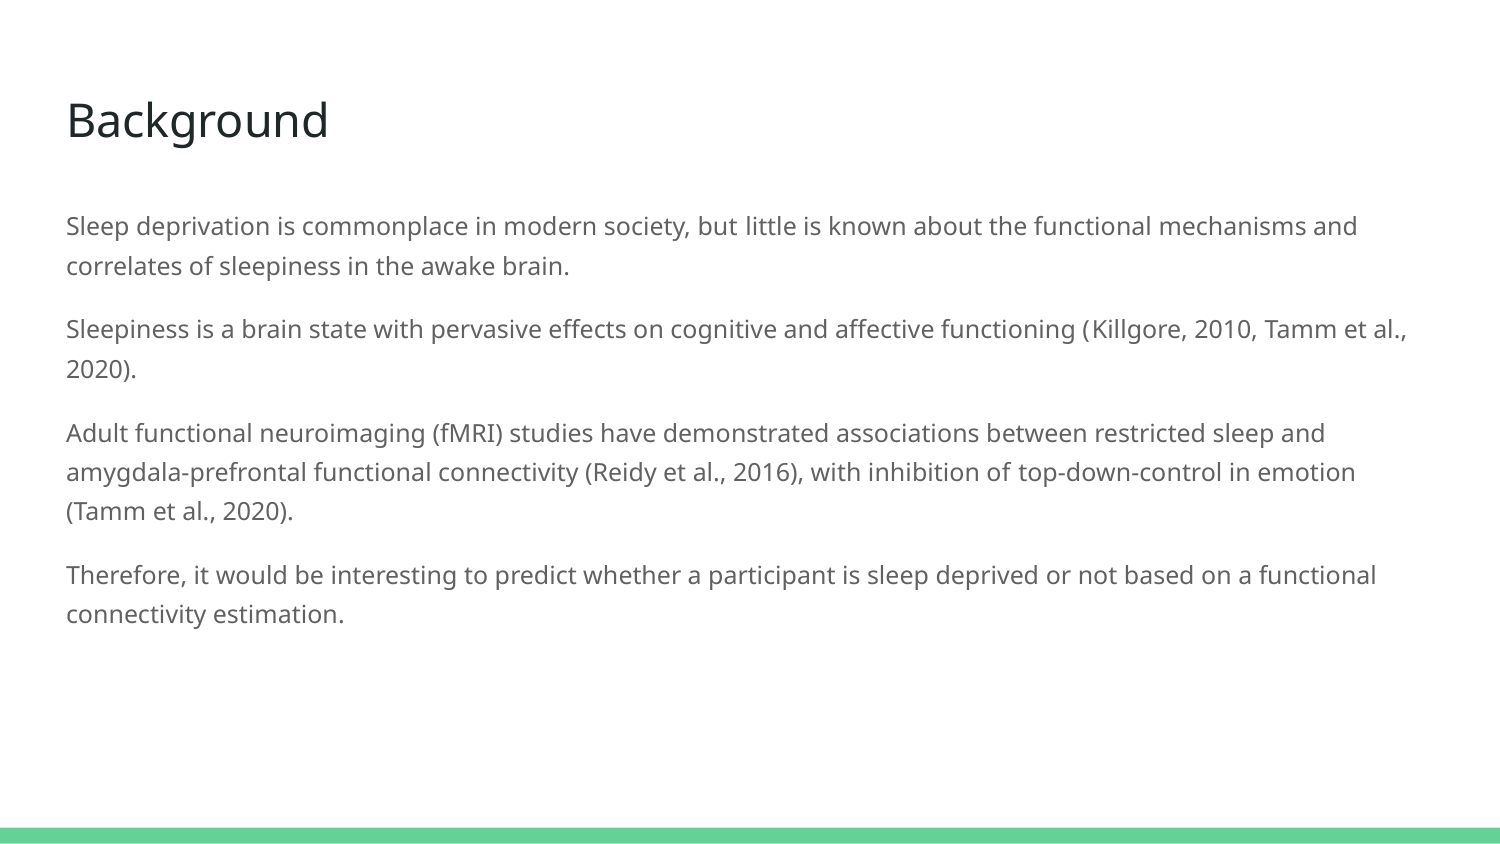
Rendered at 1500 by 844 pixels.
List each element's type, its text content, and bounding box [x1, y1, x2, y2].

title Background [51, 72, 1449, 167]
list Sleep deprivation is commonplace in modern society, but little is known about the functional mechanisms and correlates of sleepiness in the awake brain. Sleepiness is a brain state with pervasive effects on cognitive and affective functioning (Killgore, 2010, Tamm et al., 2020). Adult functional neuroimaging (fMRI) studies have demonstrated associations between restricted sleep and amygdala-prefrontal functional connectivity (Reidy et al., 2016), with inhibition of top-down-control in emotion (Tamm et al., 2020). Therefore, it would be interesting to predict whether a participant is sleep deprived or not based on a functional connectivity estimation. [51, 189, 1449, 750]
